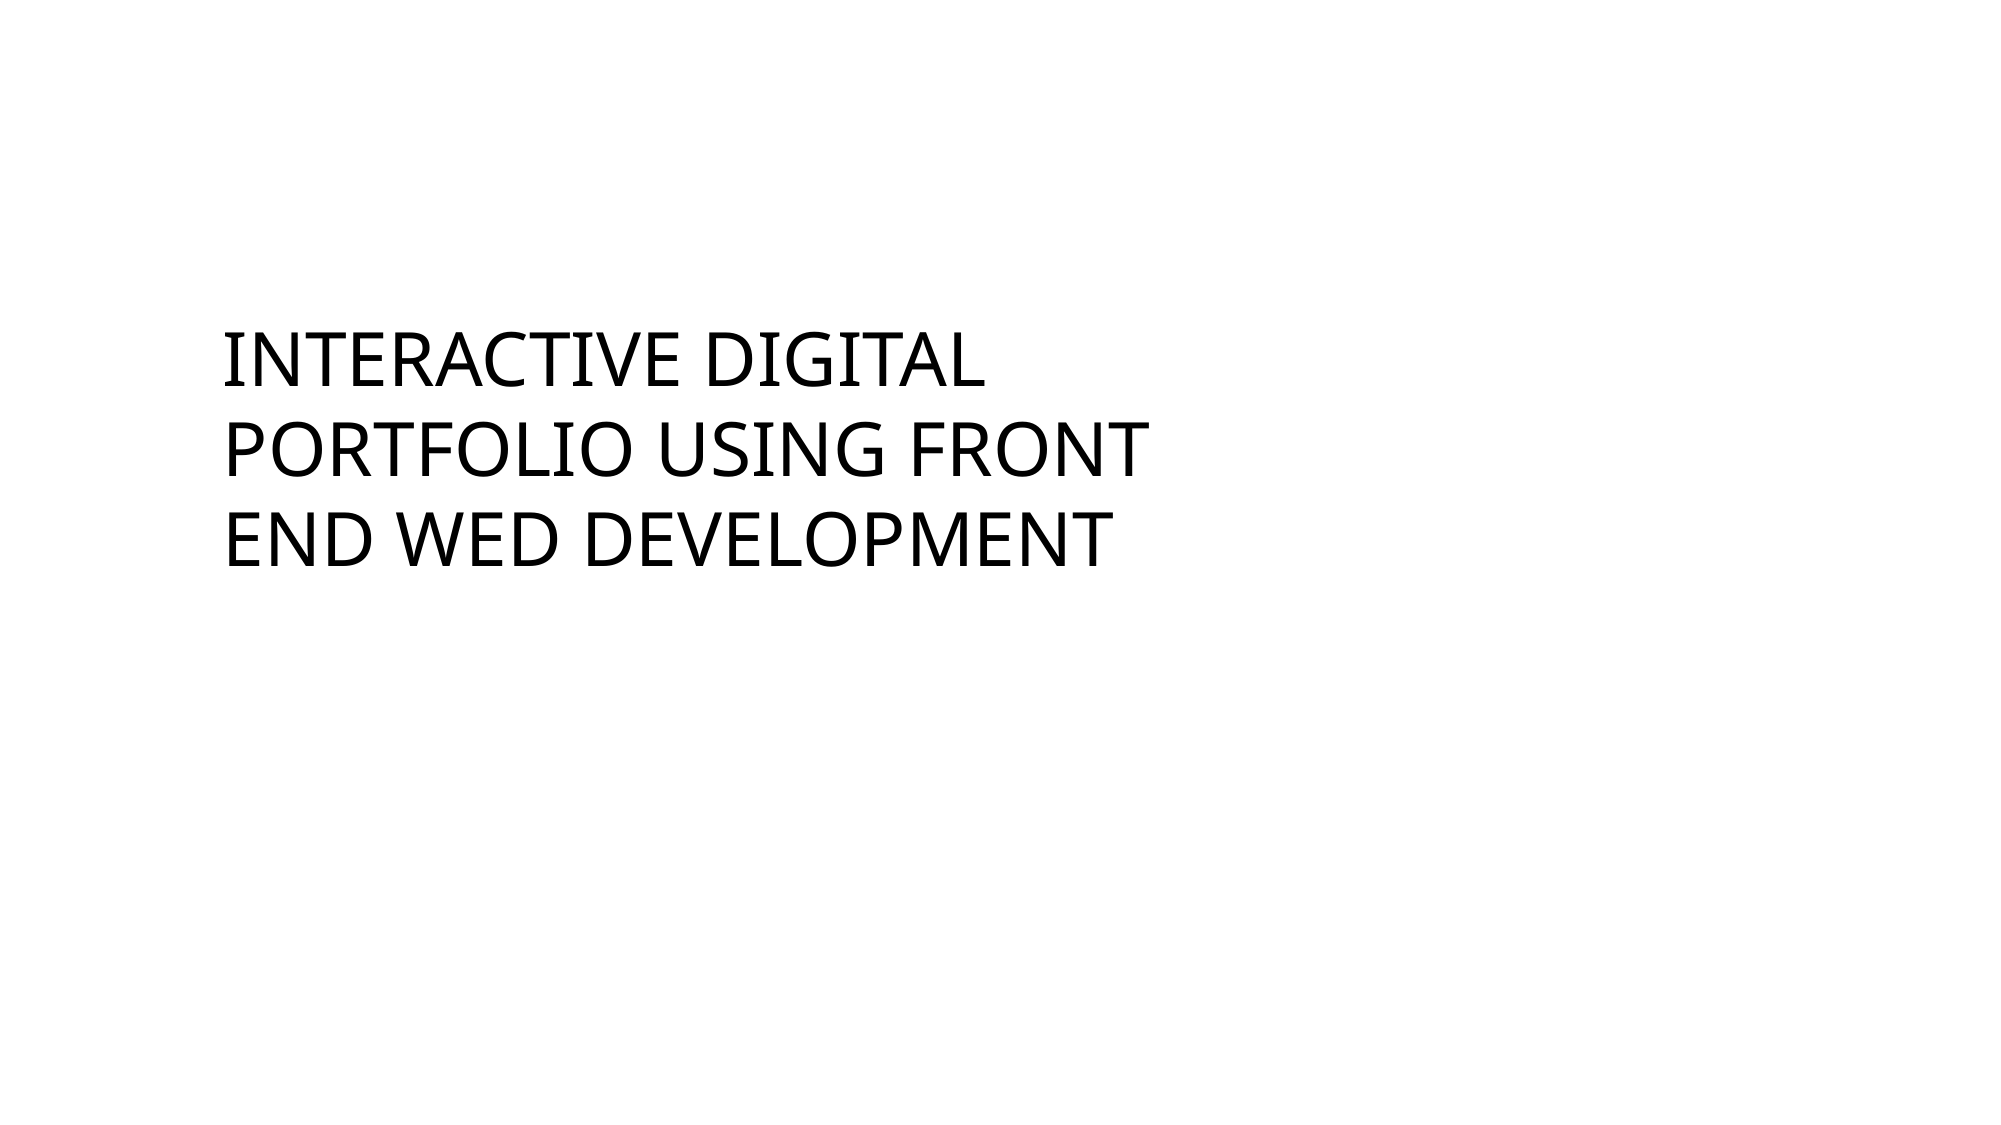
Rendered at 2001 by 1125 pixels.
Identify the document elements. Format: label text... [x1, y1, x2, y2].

title INTERACTIVE DIGITAL PORTFOLIO USING FRONT END WED DEVELOPMENT [207, 303, 1174, 606]
